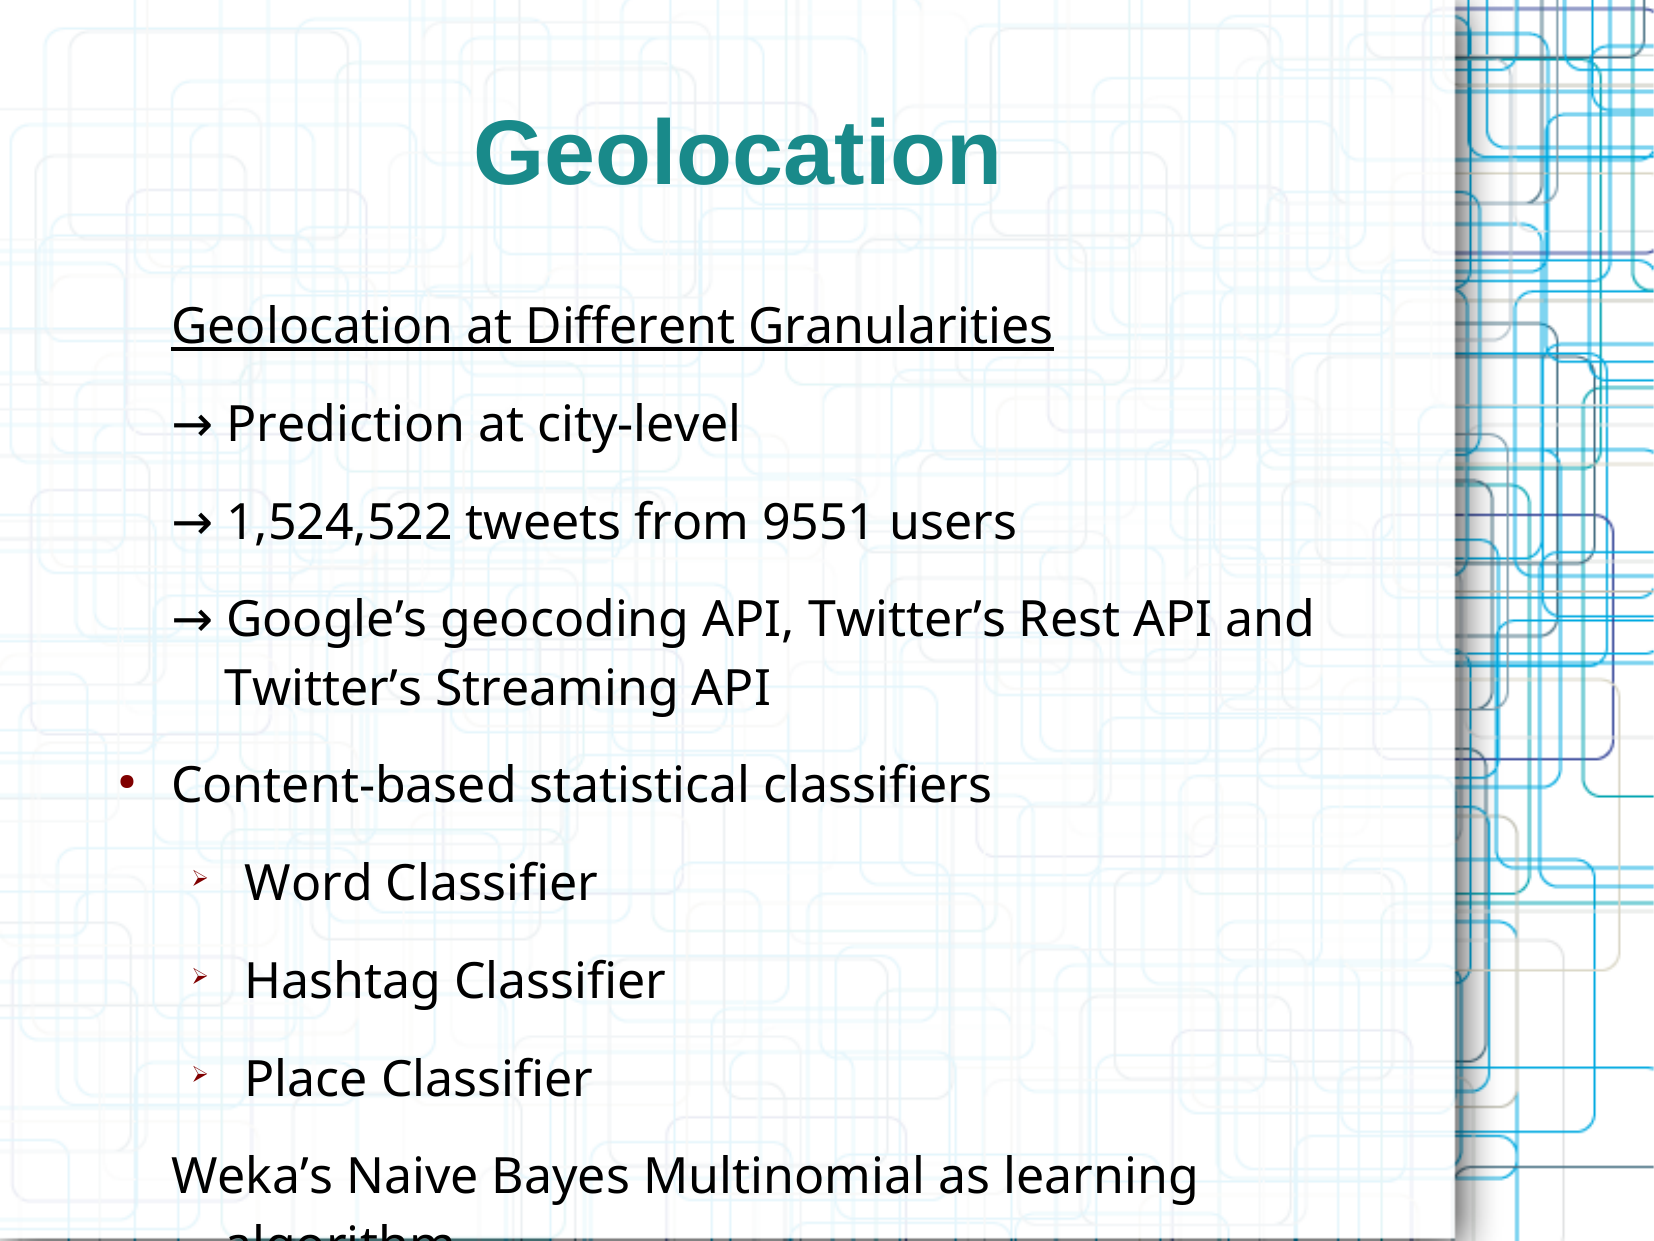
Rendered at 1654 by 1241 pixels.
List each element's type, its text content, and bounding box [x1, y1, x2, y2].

list Geolocation at Different Granularities → Prediction at city-level → 1,524,522 tweets from 9551 users → Google’s geocoding API, Twitter’s Rest API and Twitter’s Streaming API Content-based statistical classifiers Word Classifier Hashtag Classifier Place Classifier Weka’s Naive Bayes Multinomial as learning algorithm. [82, 290, 1418, 1197]
picture [0, 0, 1654, 1241]
title Geolocation [59, 49, 1418, 257]
